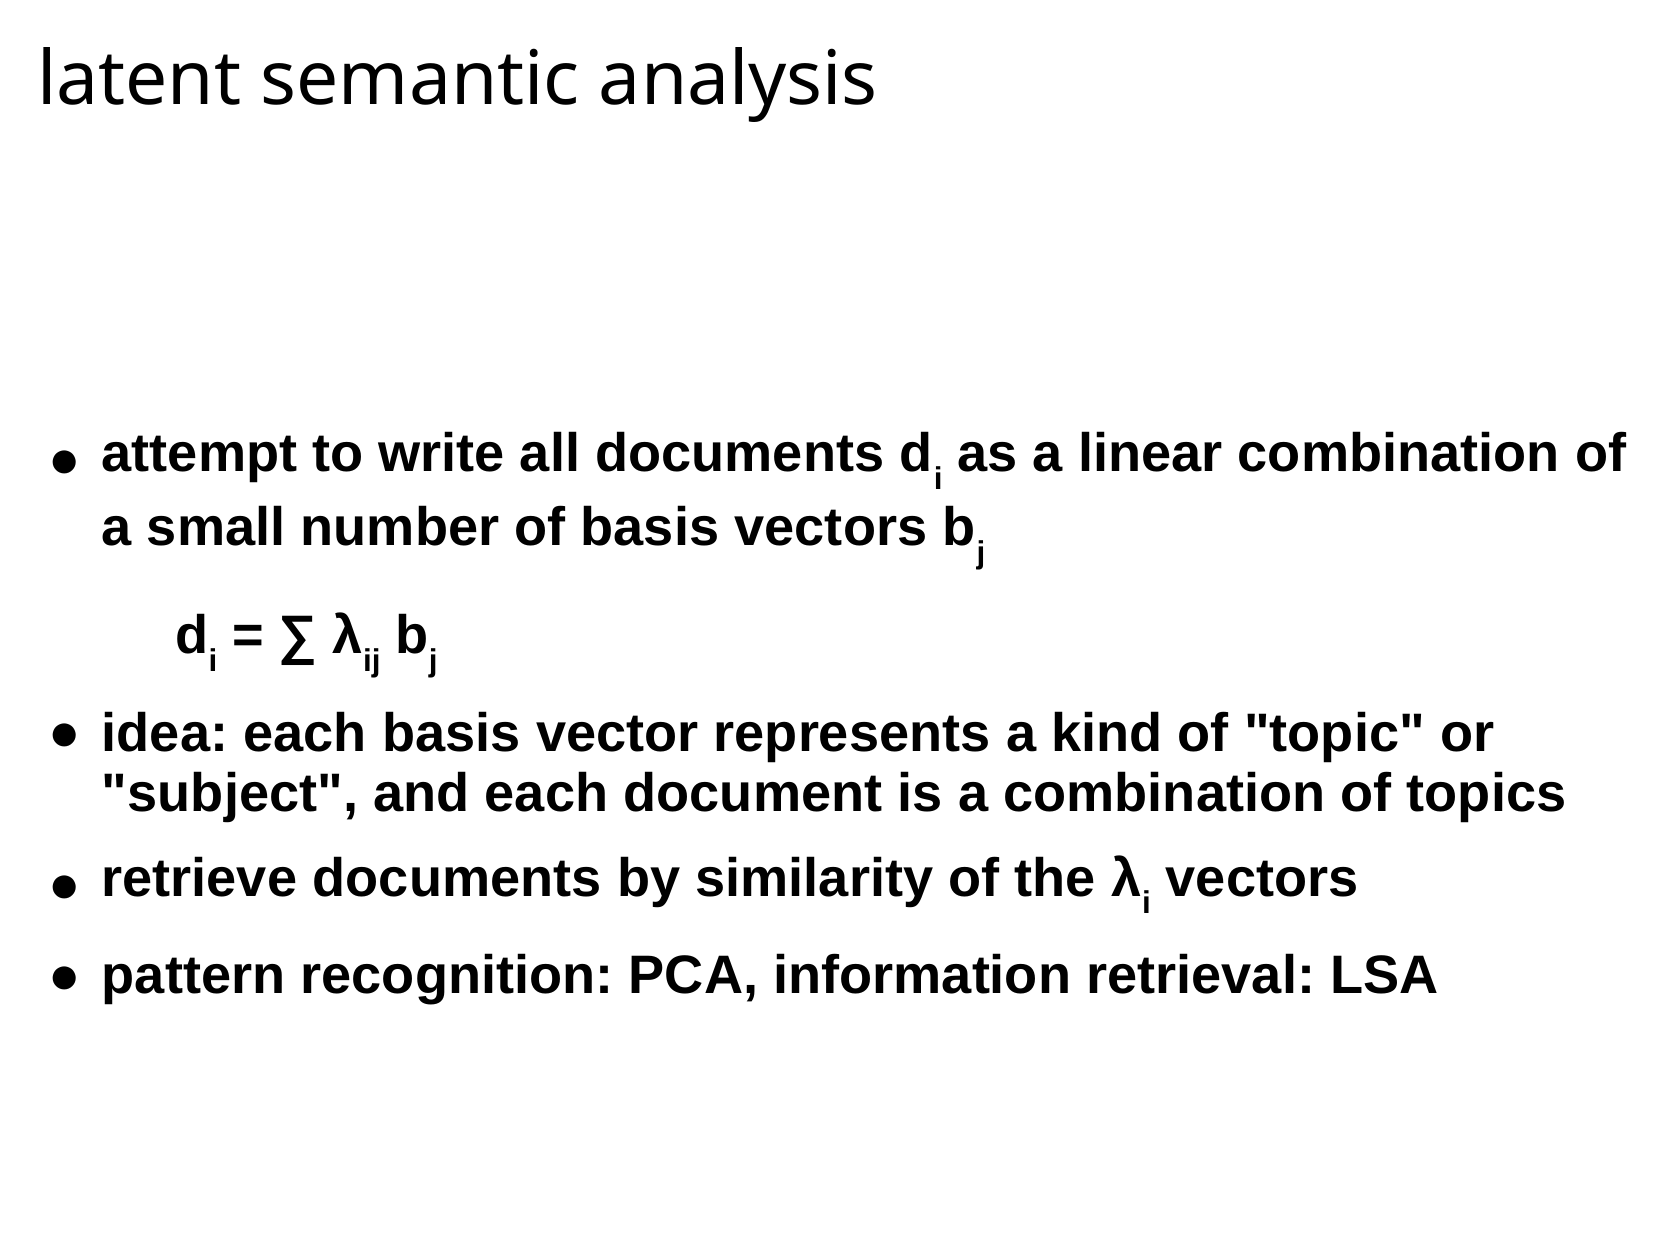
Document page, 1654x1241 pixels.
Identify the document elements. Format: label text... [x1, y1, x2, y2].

title latent semantic analysis [37, 7, 1613, 143]
list attempt to write all documents di as a linear combination of a small number of basis vectors bj di = ∑ λij bj idea: each basis vector represents a kind of "topic" or "subject", and each document is a combination of topics retrieve documents by similarity of the λi vectors pattern recognition: PCA, information retrieval: LSA [30, 194, 1654, 1233]
